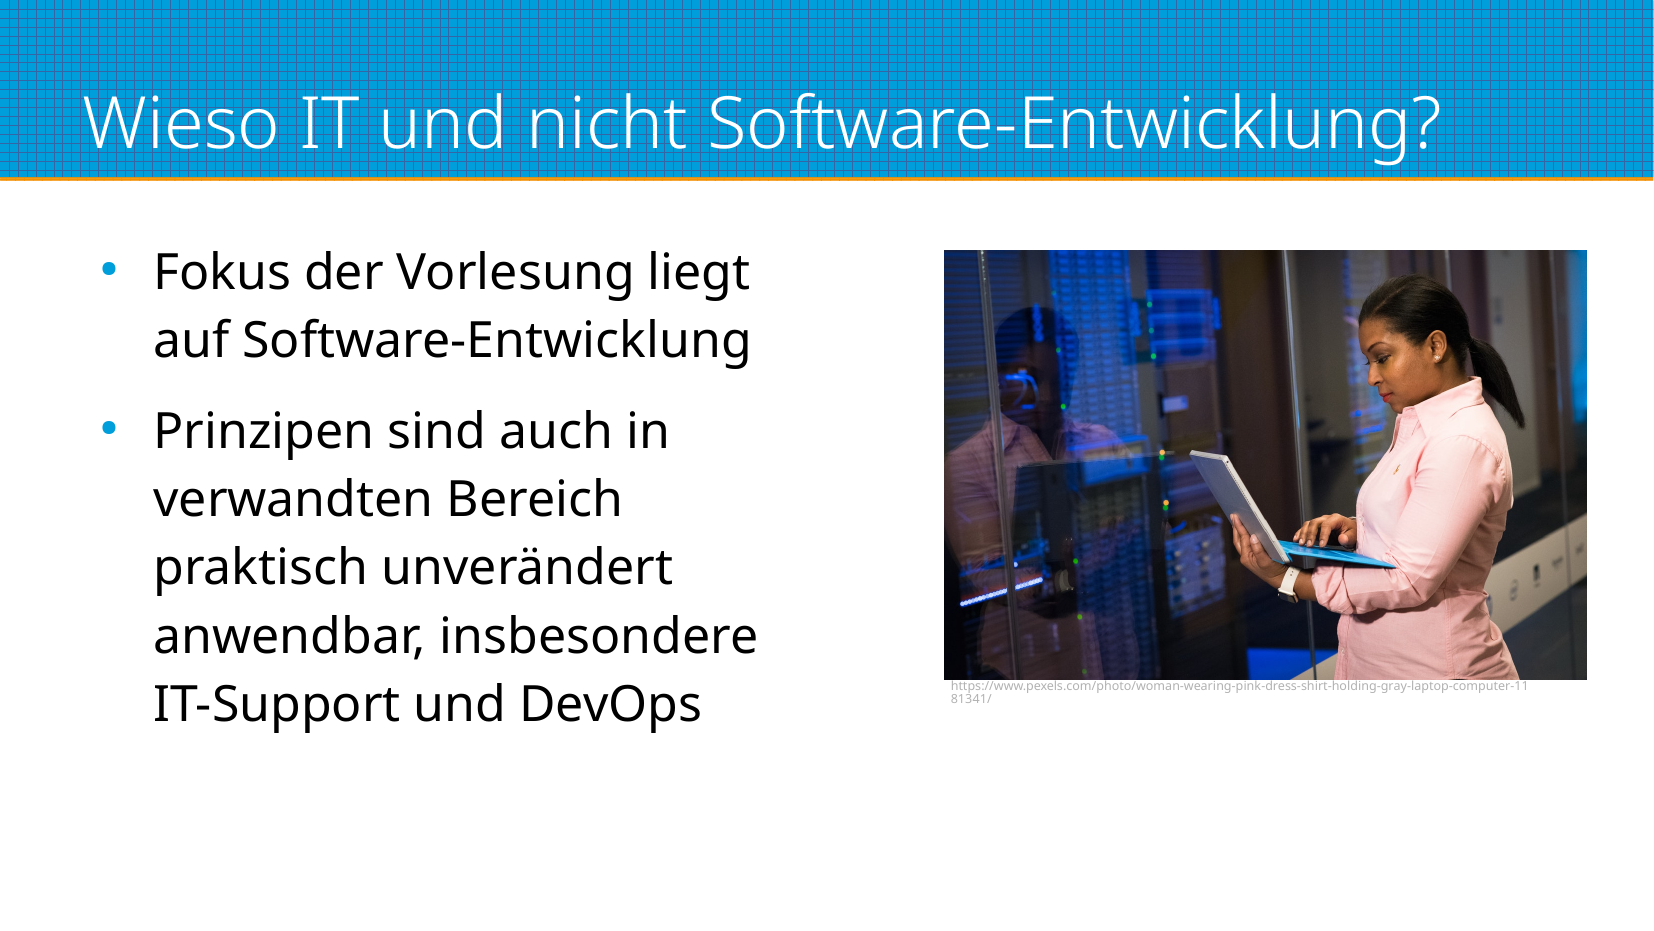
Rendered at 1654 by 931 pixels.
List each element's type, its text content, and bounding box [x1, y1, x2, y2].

title Wieso IT und nicht Software-Entwicklung? [82, 14, 1571, 171]
list Fokus der Vorlesung liegt auf Software-Entwicklung Prinzipen sind auch in verwandten Bereich praktisch unverändert anwendbar, insbesondere IT-Support und DevOps [82, 236, 768, 811]
picture [944, 250, 1587, 680]
text_box https://www.pexels.com/photo/woman-wearing-pink-dress-shirt-holding-gray-laptop-computer-1181341/ [944, 680, 1536, 709]
